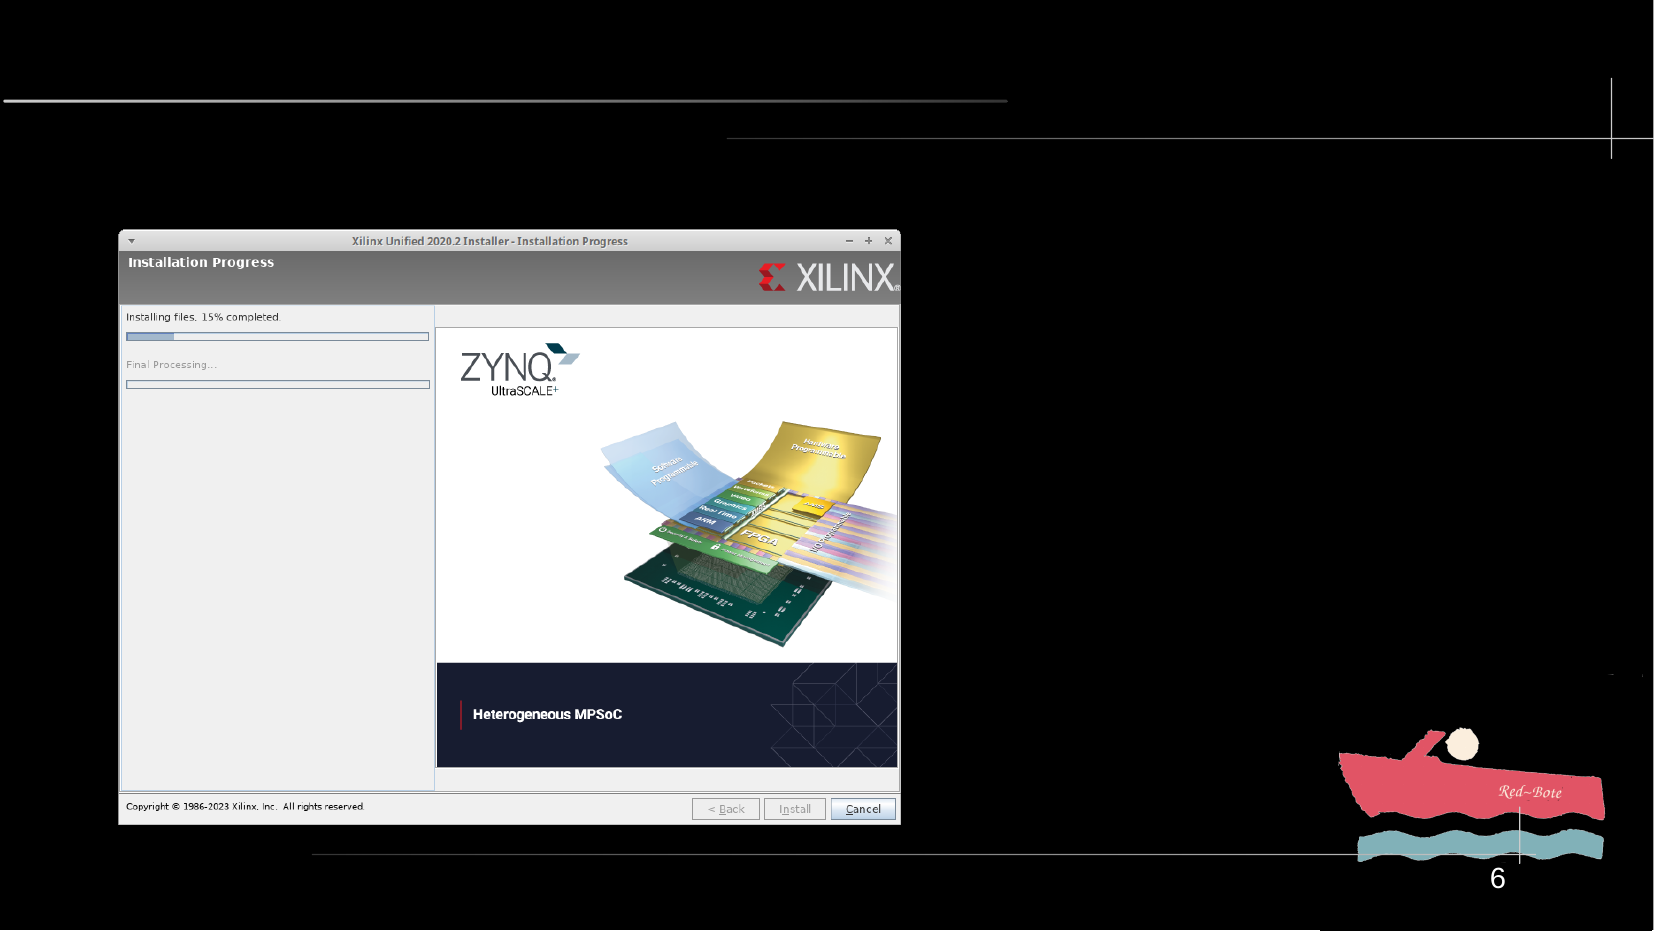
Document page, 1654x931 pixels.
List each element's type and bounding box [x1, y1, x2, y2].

picture [118, 229, 901, 826]
picture [1320, 674, 1652, 931]
